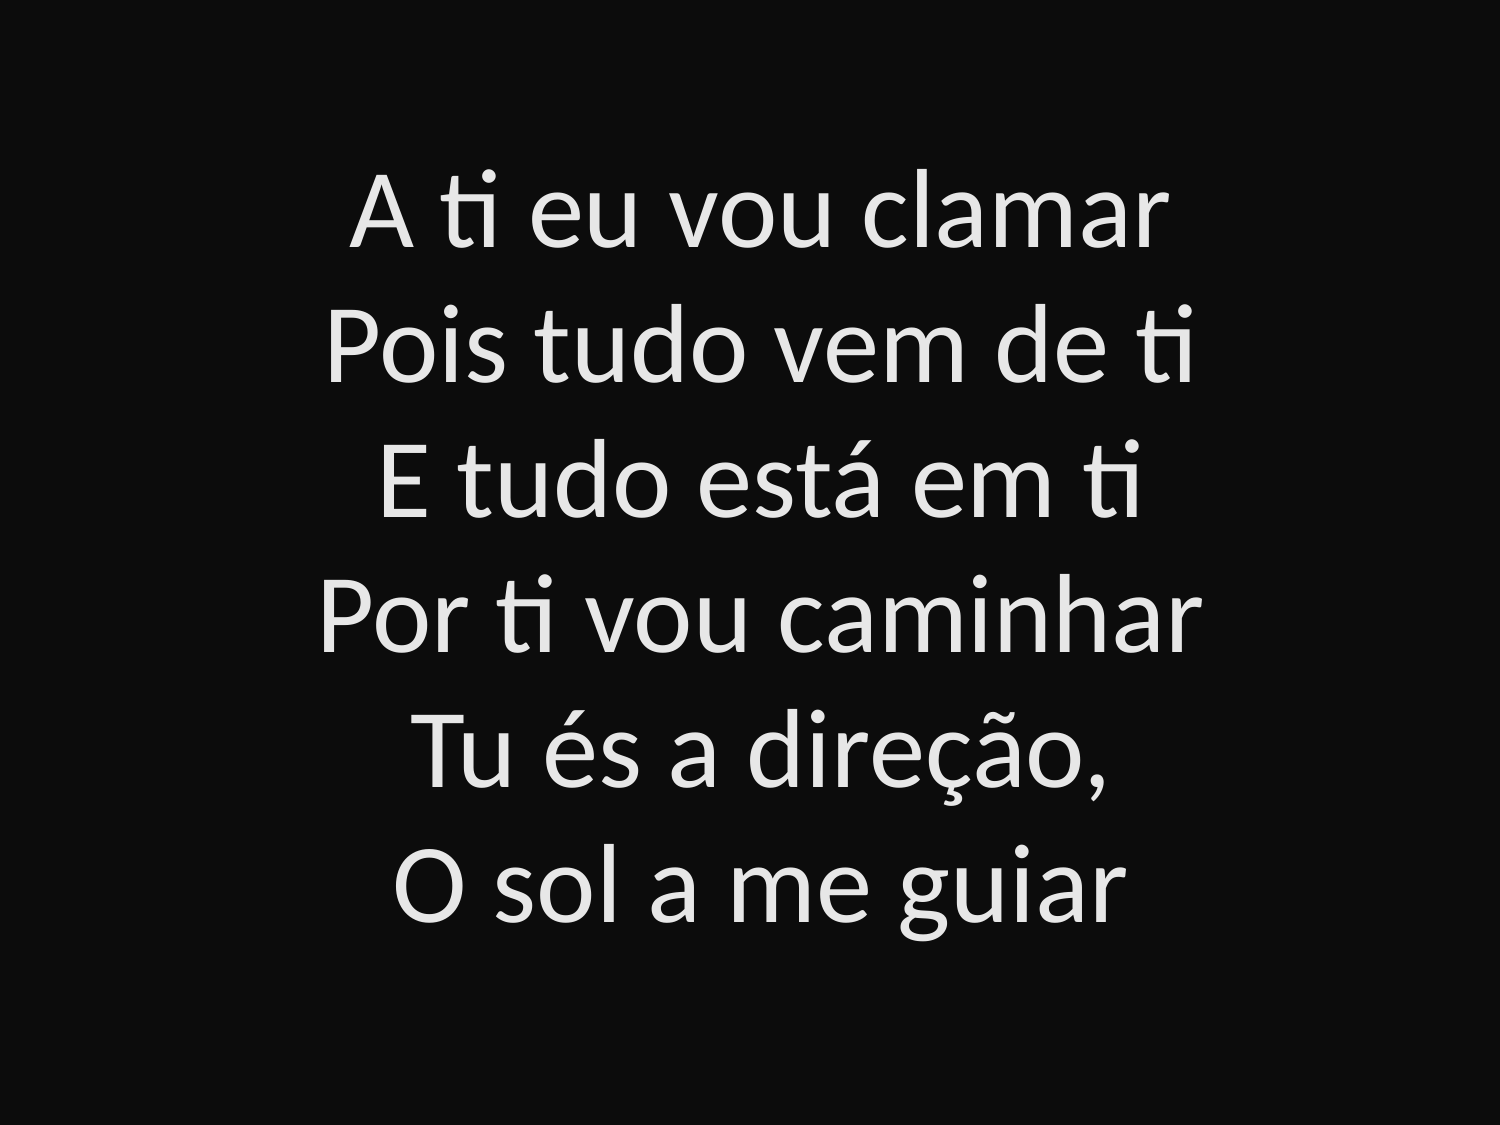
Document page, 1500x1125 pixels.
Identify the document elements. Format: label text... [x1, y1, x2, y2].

title A ti eu vou clamar Pois tudo vem de ti E tudo está em ti Por ti vou caminhar Tu és a direção, O sol a me guiar [75, 45, 1447, 1035]
